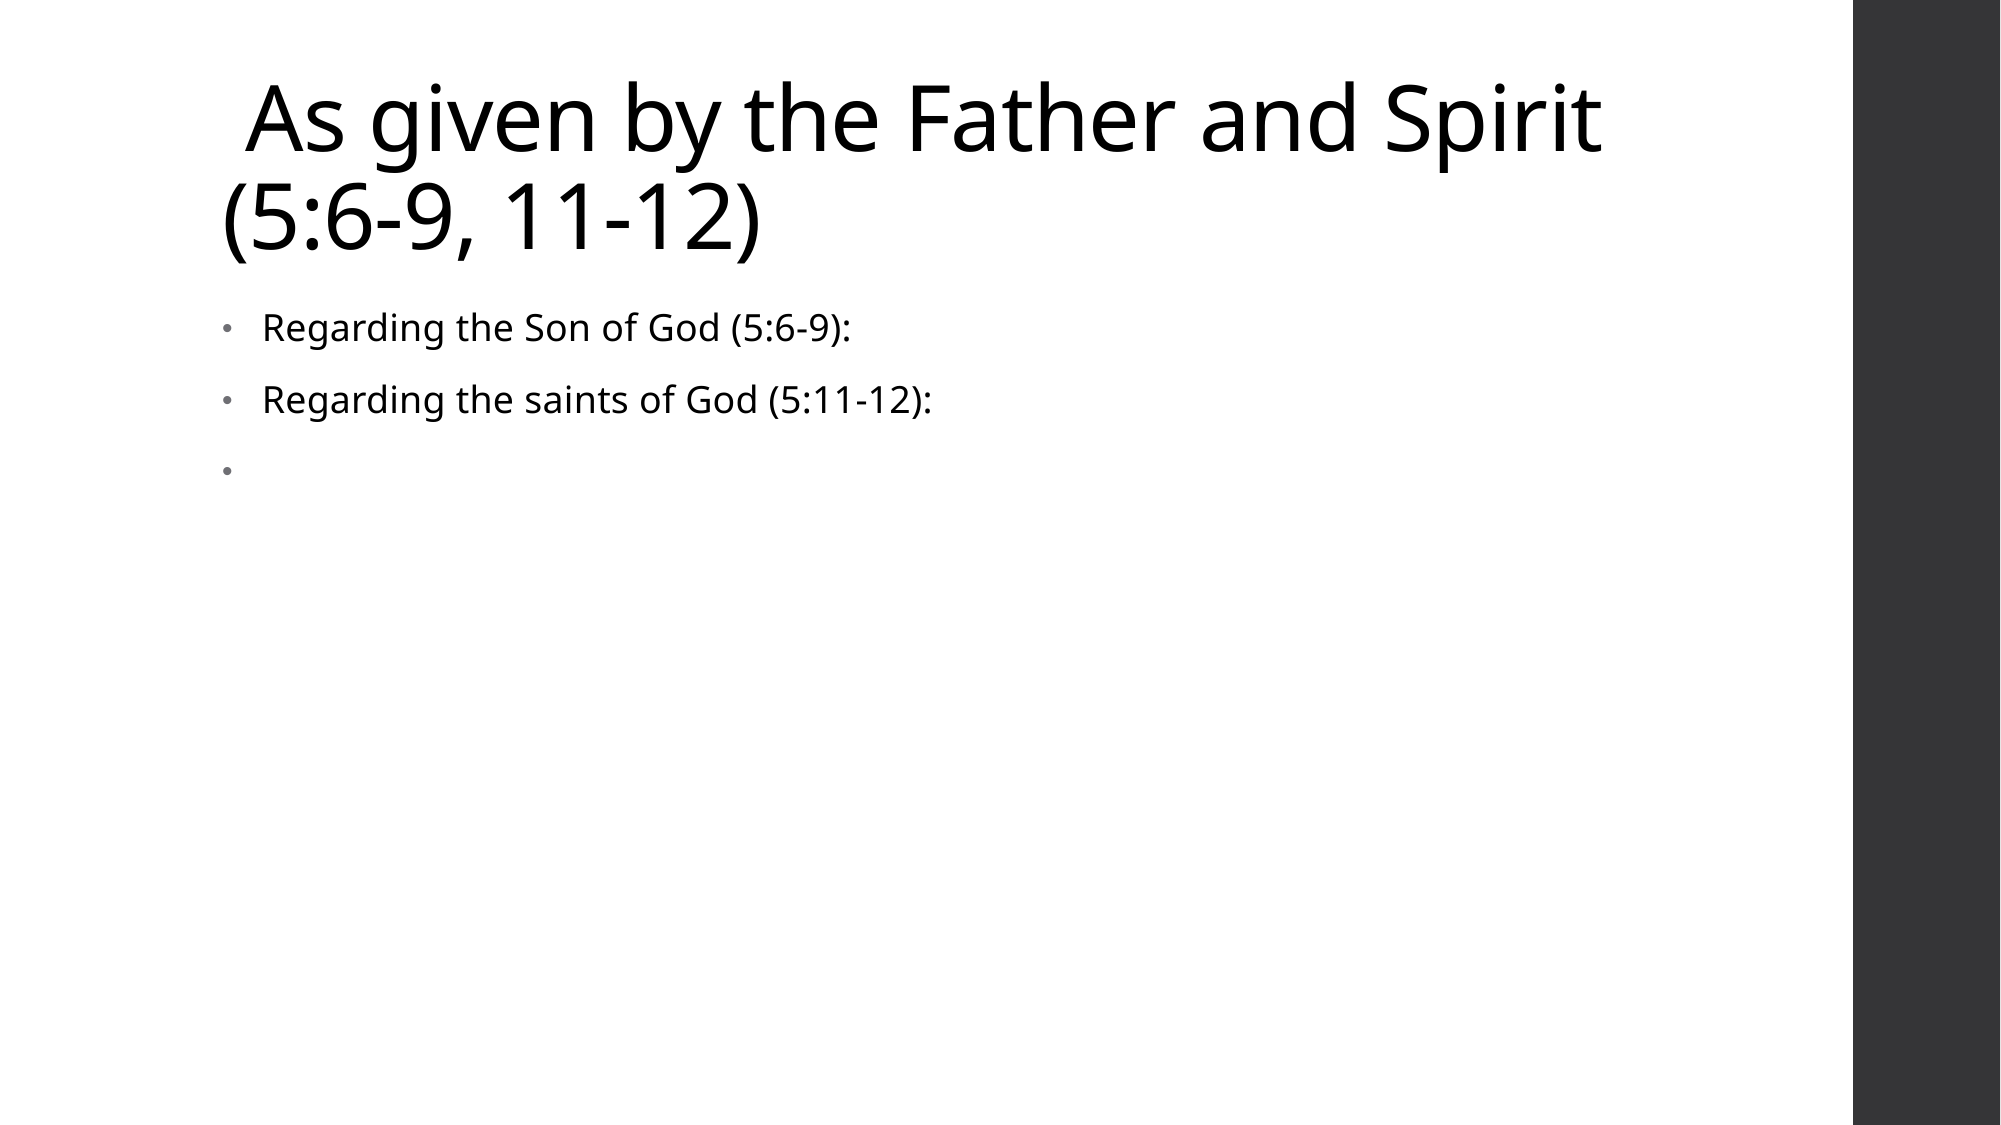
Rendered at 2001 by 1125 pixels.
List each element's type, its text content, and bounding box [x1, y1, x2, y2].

title As given by the Father and Spirit (5:6-9, 11-12) [206, 60, 1797, 278]
list Regarding the Son of God (5:6-9): Regarding the saints of God (5:11-12): [206, 299, 1617, 1014]
